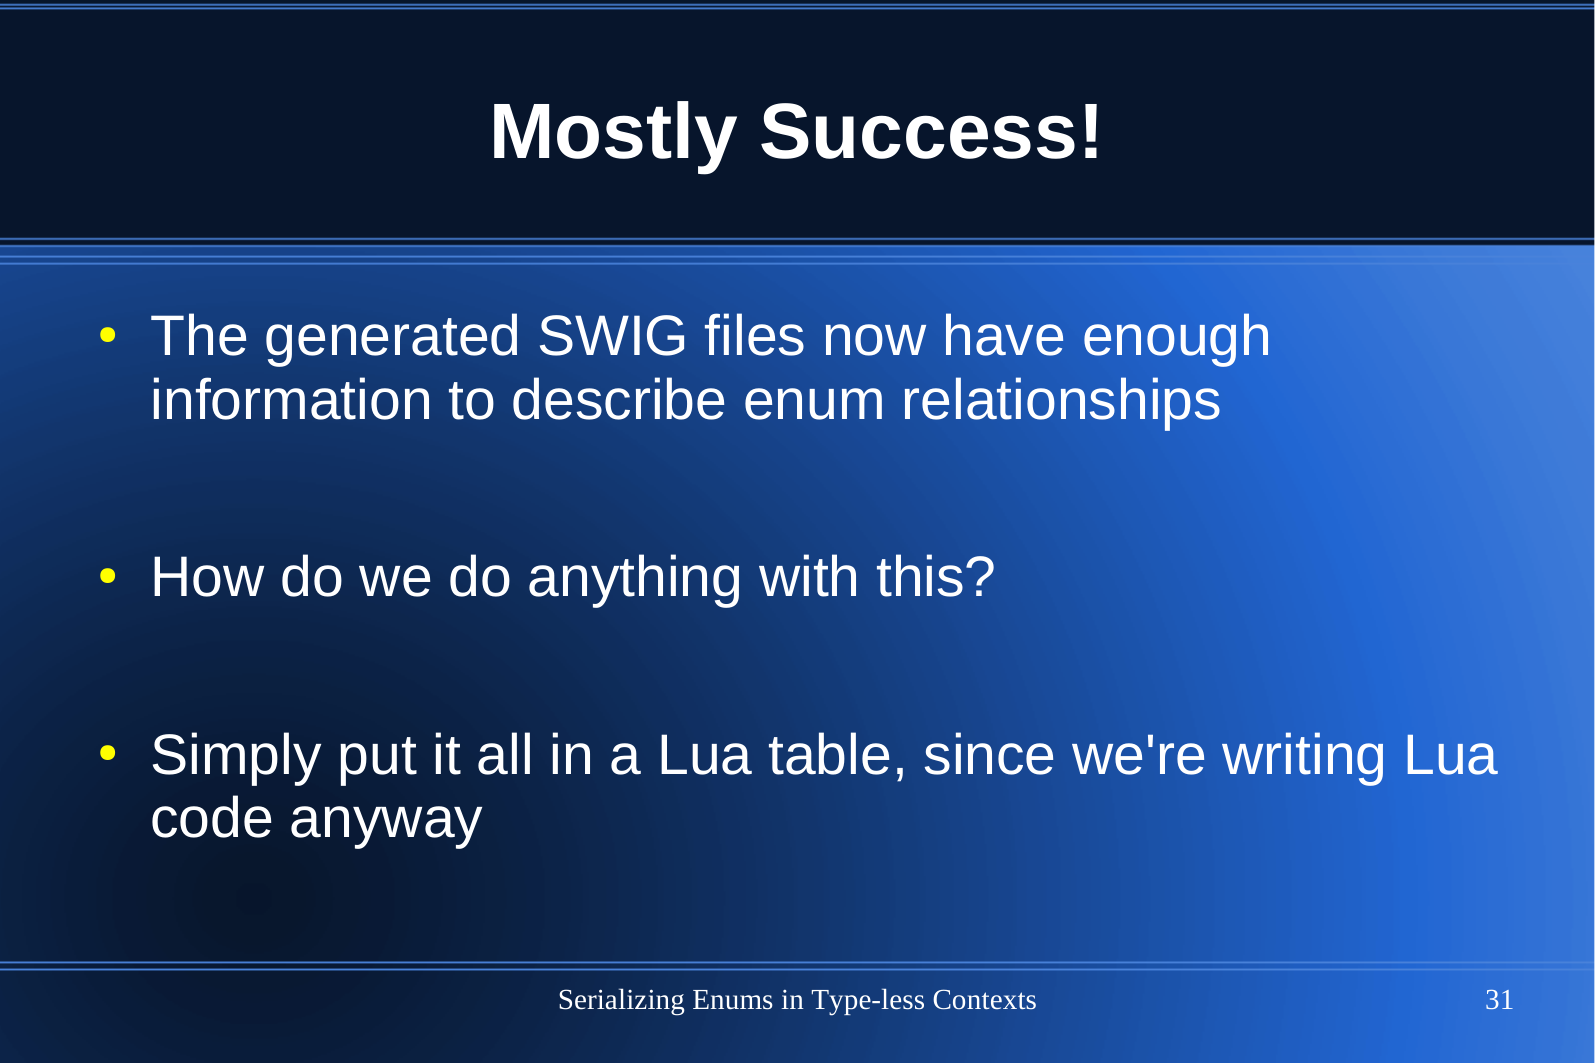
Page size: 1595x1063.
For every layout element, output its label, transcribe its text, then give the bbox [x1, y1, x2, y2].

list The generated SWIG files now have enough information to describe enum relationships How do we do anything with this? Simply put it all in a Lua table, since we're writing Lua code anyway [79, 304, 1515, 921]
title Mostly Success! [79, 42, 1515, 220]
picture [0, 0, 1595, 1063]
